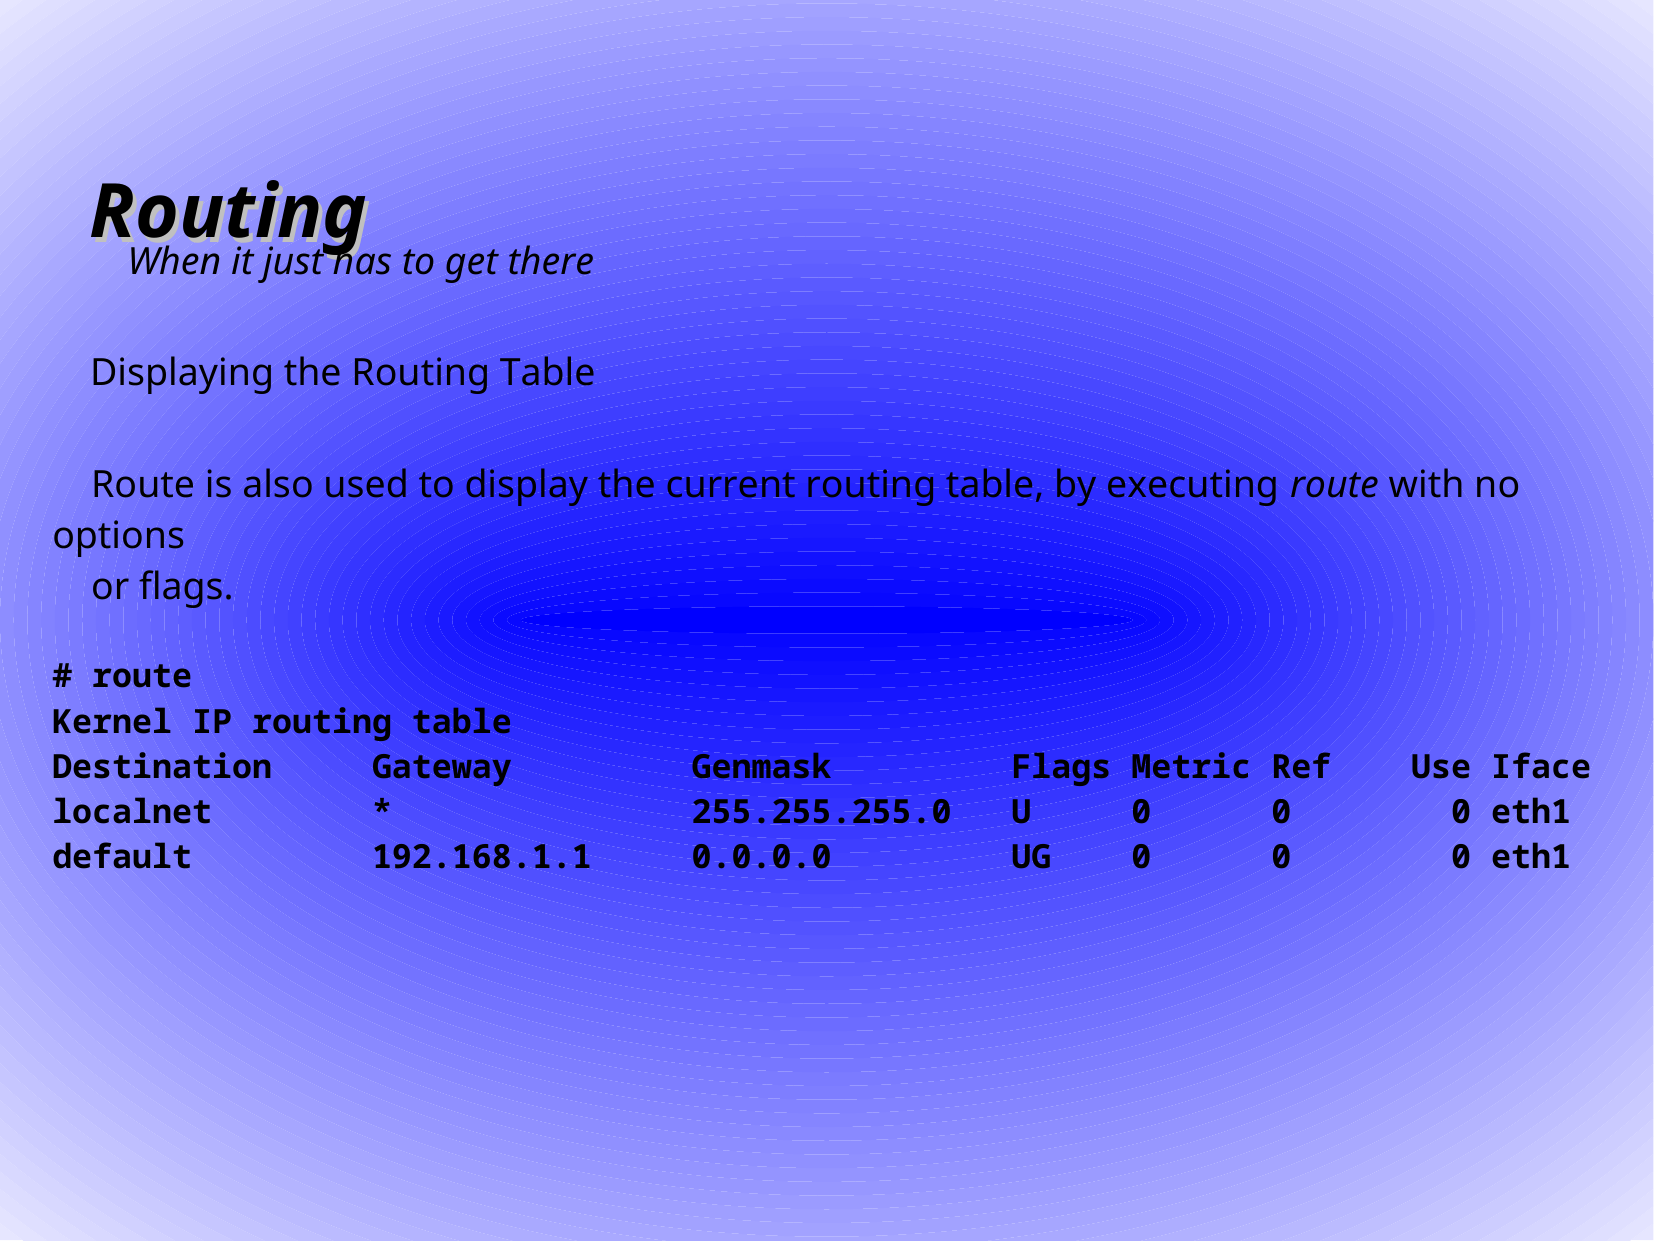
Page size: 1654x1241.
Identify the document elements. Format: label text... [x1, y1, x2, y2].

text_box Route is also used to display the current routing table, by executing route with no options or flags. # route Kernel IP routing table Destination Gateway Genmask Flags Metric Ref Use Iface localnet * 255.255.255.0 U 0 0 0 eth1 default 192.168.1.1 0.0.0.0 UG 0 0 0 eth1 [37, 450, 1613, 881]
text_box Routing [75, 150, 788, 262]
text_box When it just has to get there [112, 227, 788, 301]
text_box Displaying the Routing Table [75, 338, 751, 413]
